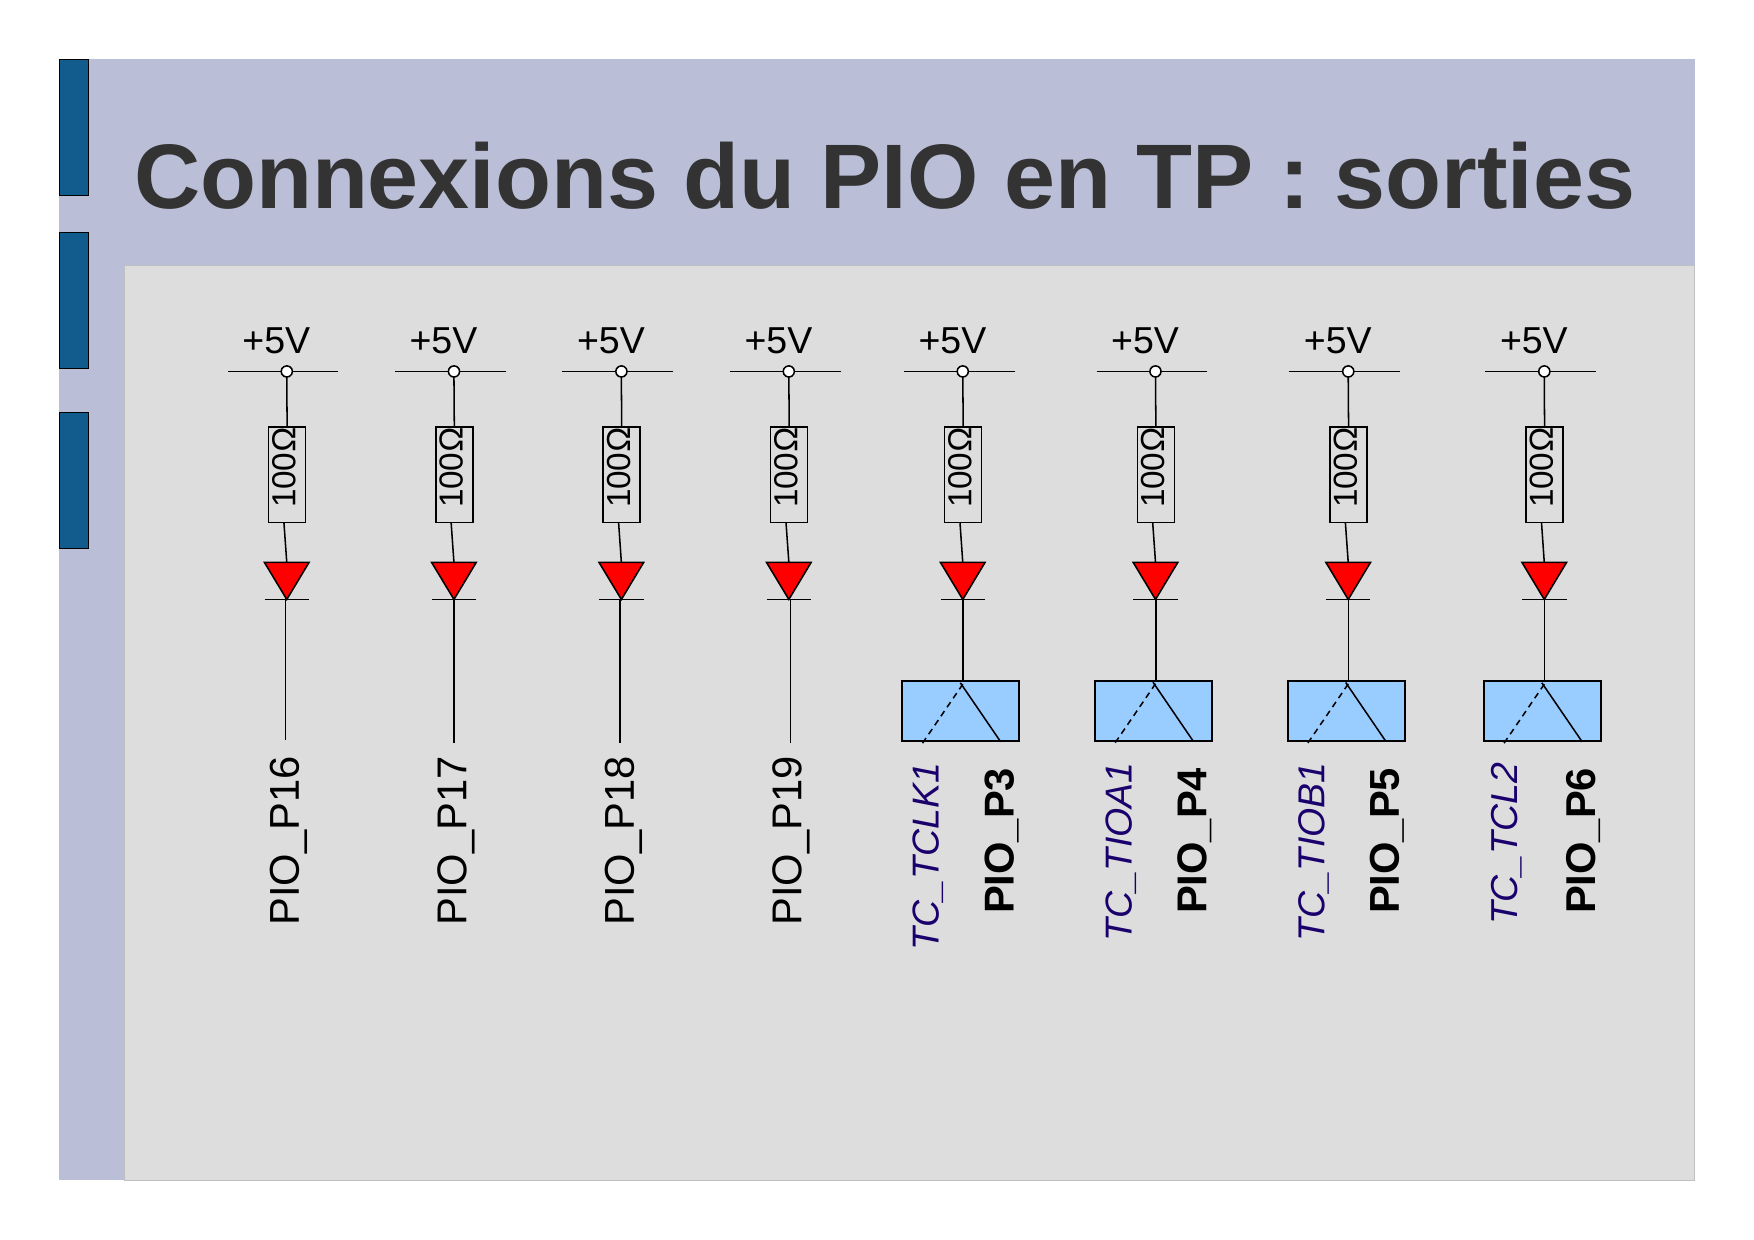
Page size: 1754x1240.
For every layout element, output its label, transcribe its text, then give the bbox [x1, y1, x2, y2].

text_box [940, 562, 986, 599]
text_box TC_TCLK1 [897, 747, 955, 965]
text_box [957, 365, 969, 377]
text_box PIO_P16 [253, 741, 316, 941]
text_box [448, 365, 460, 377]
text_box 100Ω [759, 411, 813, 523]
text_box [599, 562, 644, 599]
text_box 100Ω [933, 411, 987, 523]
title Connexions du PIO en TP : sorties [118, 88, 1654, 266]
text_box [431, 562, 477, 599]
text_box +5V [1485, 311, 1583, 369]
text_box [1342, 365, 1354, 377]
text_box [281, 365, 293, 377]
text_box +5V [1289, 311, 1387, 369]
text_box +5V [729, 311, 828, 369]
text_box [766, 562, 812, 599]
text_box [264, 562, 310, 599]
text_box [1538, 365, 1550, 377]
text_box 100Ω [1515, 411, 1568, 523]
text_box TC_TIOB1 [1282, 747, 1341, 957]
text_box [1483, 680, 1601, 741]
text_box 100Ω [1319, 411, 1372, 523]
text_box PIO_P3 [968, 753, 1031, 929]
text_box [615, 365, 628, 377]
text_box [1133, 562, 1178, 599]
text_box [1521, 562, 1567, 599]
text_box 100Ω [1126, 411, 1179, 523]
text_box +5V [1096, 311, 1194, 369]
text_box [783, 365, 795, 377]
text_box 100Ω [424, 411, 478, 523]
text_box 100Ω [592, 411, 645, 523]
text_box PIO_P5 [1353, 753, 1416, 929]
text_box PIO_P17 [421, 741, 483, 941]
text_box [1149, 365, 1162, 377]
text_box TC_TIOA1 [1090, 747, 1148, 957]
text_box +5V [394, 311, 493, 369]
text_box +5V [903, 311, 1002, 369]
text_box [1287, 680, 1405, 741]
text_box [1094, 680, 1212, 741]
text_box PIO_P18 [588, 741, 651, 941]
text_box PIO_P19 [755, 741, 818, 941]
text_box PIO_P6 [1549, 753, 1612, 929]
text_box [1325, 562, 1371, 599]
text_box 100Ω [257, 411, 311, 523]
text_box +5V [227, 311, 326, 369]
text_box TC_TCL2 [1475, 747, 1533, 940]
text_box [901, 680, 1019, 741]
text_box +5V [562, 311, 660, 369]
text_box PIO_P4 [1160, 753, 1223, 929]
